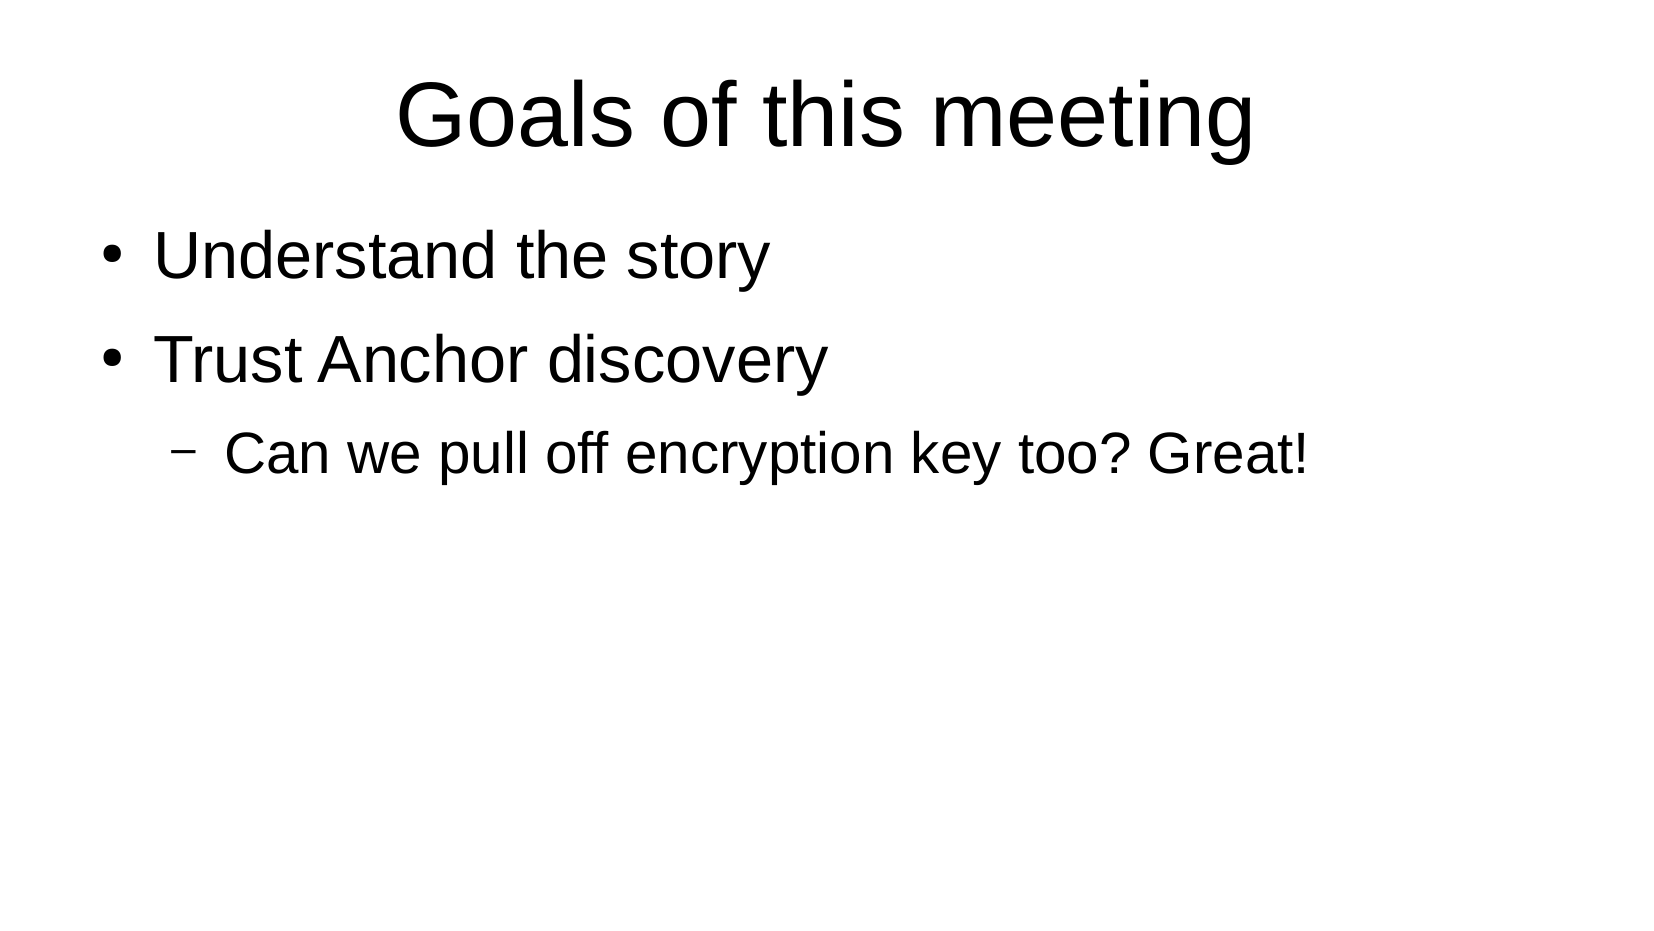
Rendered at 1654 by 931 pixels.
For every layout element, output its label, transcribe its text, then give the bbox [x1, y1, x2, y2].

title Goals of this meeting [82, 37, 1571, 193]
list Understand the story Trust Anchor discovery Can we pull off encryption key too? Great! [82, 217, 1571, 758]
